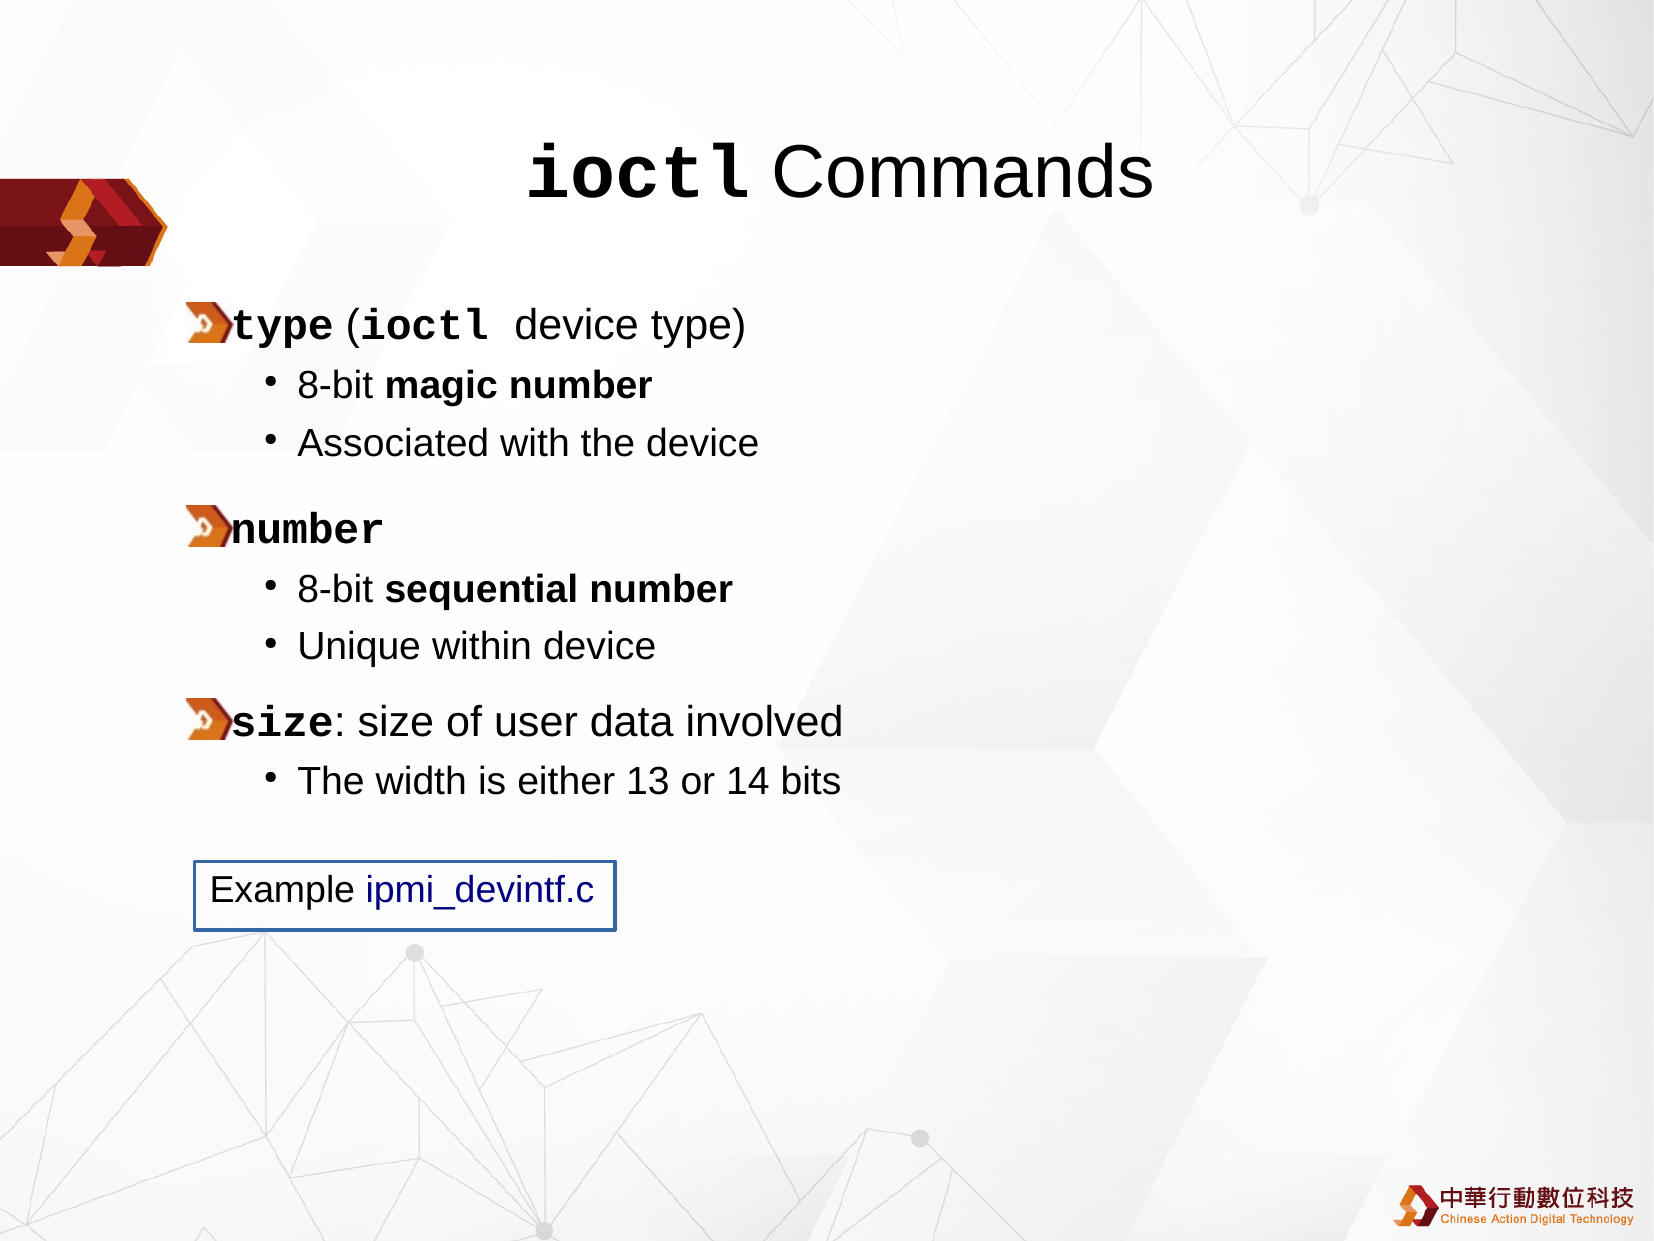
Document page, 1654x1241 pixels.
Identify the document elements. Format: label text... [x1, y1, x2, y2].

title ioctl Commands [82, 115, 1571, 289]
text_box Example ipmi_devintf.c [196, 863, 613, 928]
list type (ioctl device type) 8-bit magic number Associated with the device number 8-bit sequential number Unique within device size: size of user data involved The width is either 13 or 14 bits [82, 289, 1571, 811]
picture [0, 0, 1654, 1241]
text_box Example ipmi_devintf.c [194, 861, 661, 961]
